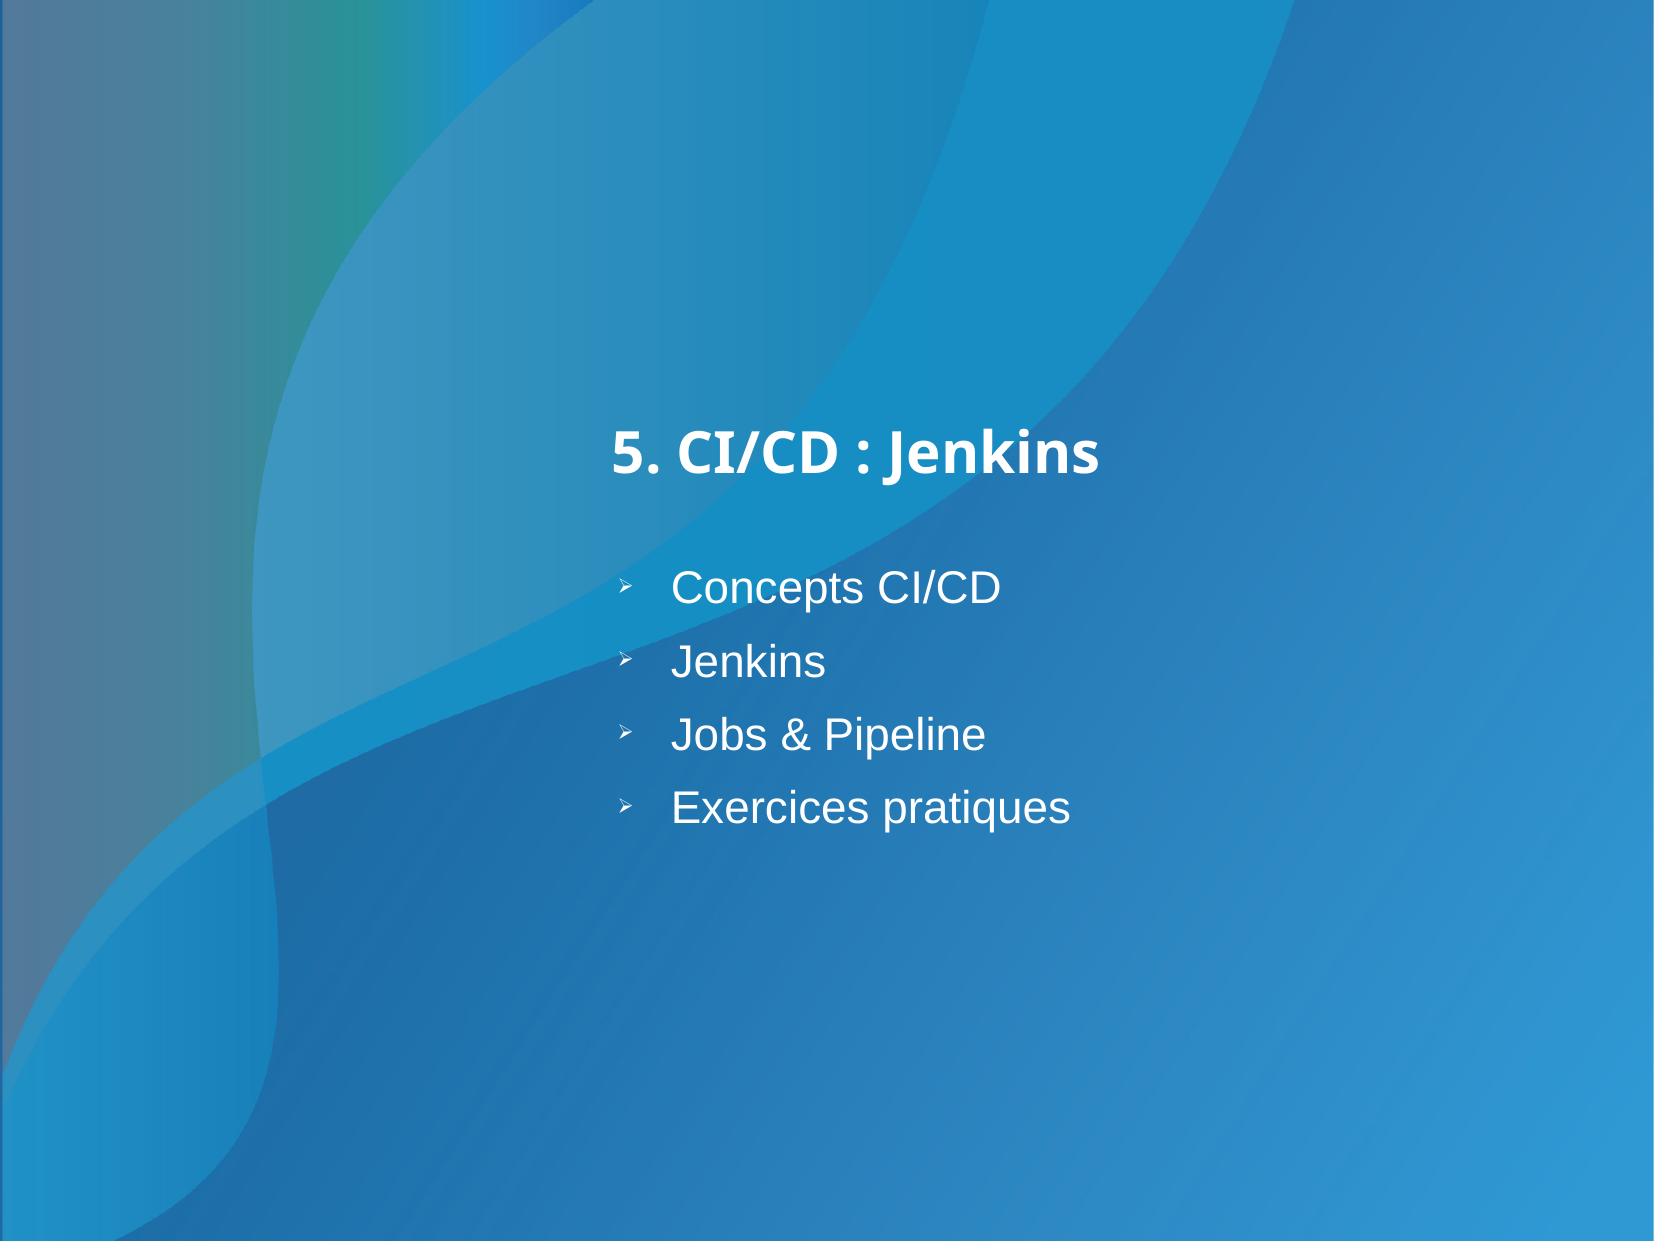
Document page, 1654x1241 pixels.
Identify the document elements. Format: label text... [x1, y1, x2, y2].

picture [0, 0, 1654, 1241]
list Concepts CI/CD Jenkins Jobs & Pipeline Exercices pratiques [600, 562, 1388, 1054]
title 5. CI/CD : Jenkins [611, 340, 1576, 563]
